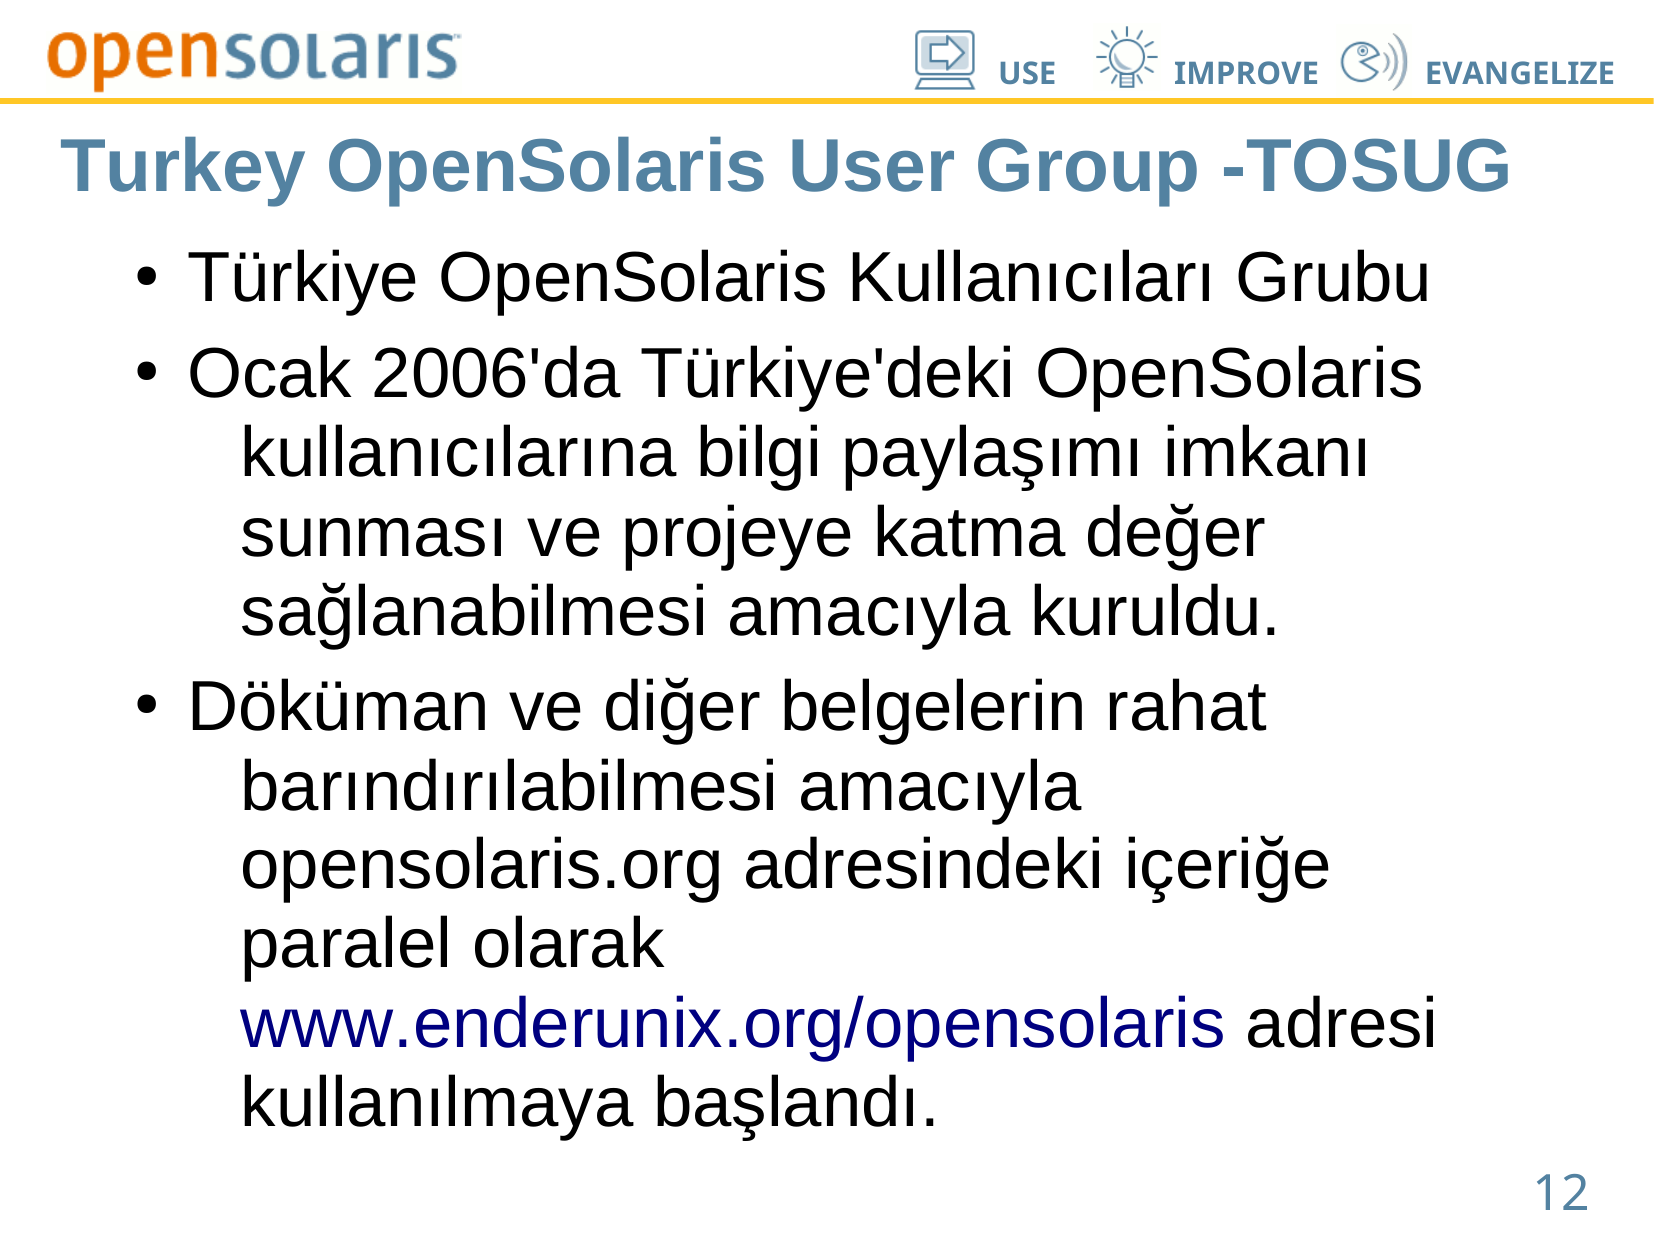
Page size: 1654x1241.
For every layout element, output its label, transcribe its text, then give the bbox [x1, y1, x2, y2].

picture [1093, 23, 1161, 91]
list Türkiye OpenSolaris Kullanıcıları Grubu Ocak 2006'da Türkiye'deki OpenSolaris kullanıcılarına bilgi paylaşımı imkanı sunması ve projeye katma değer sağlanabilmesi amacıyla kuruldu. Döküman ve diğer belgelerin rahat barındırılabilmesi amacıyla opensolaris.org adresindeki içeriğe paralel olarak www.enderunix.org/opensolaris adresi kullanılmaya başlandı. [98, 237, 1556, 1151]
title Turkey OpenSolaris User Group -TOSUG [60, 120, 1534, 211]
picture [46, 31, 462, 94]
picture [907, 22, 983, 98]
picture [1336, 24, 1412, 98]
